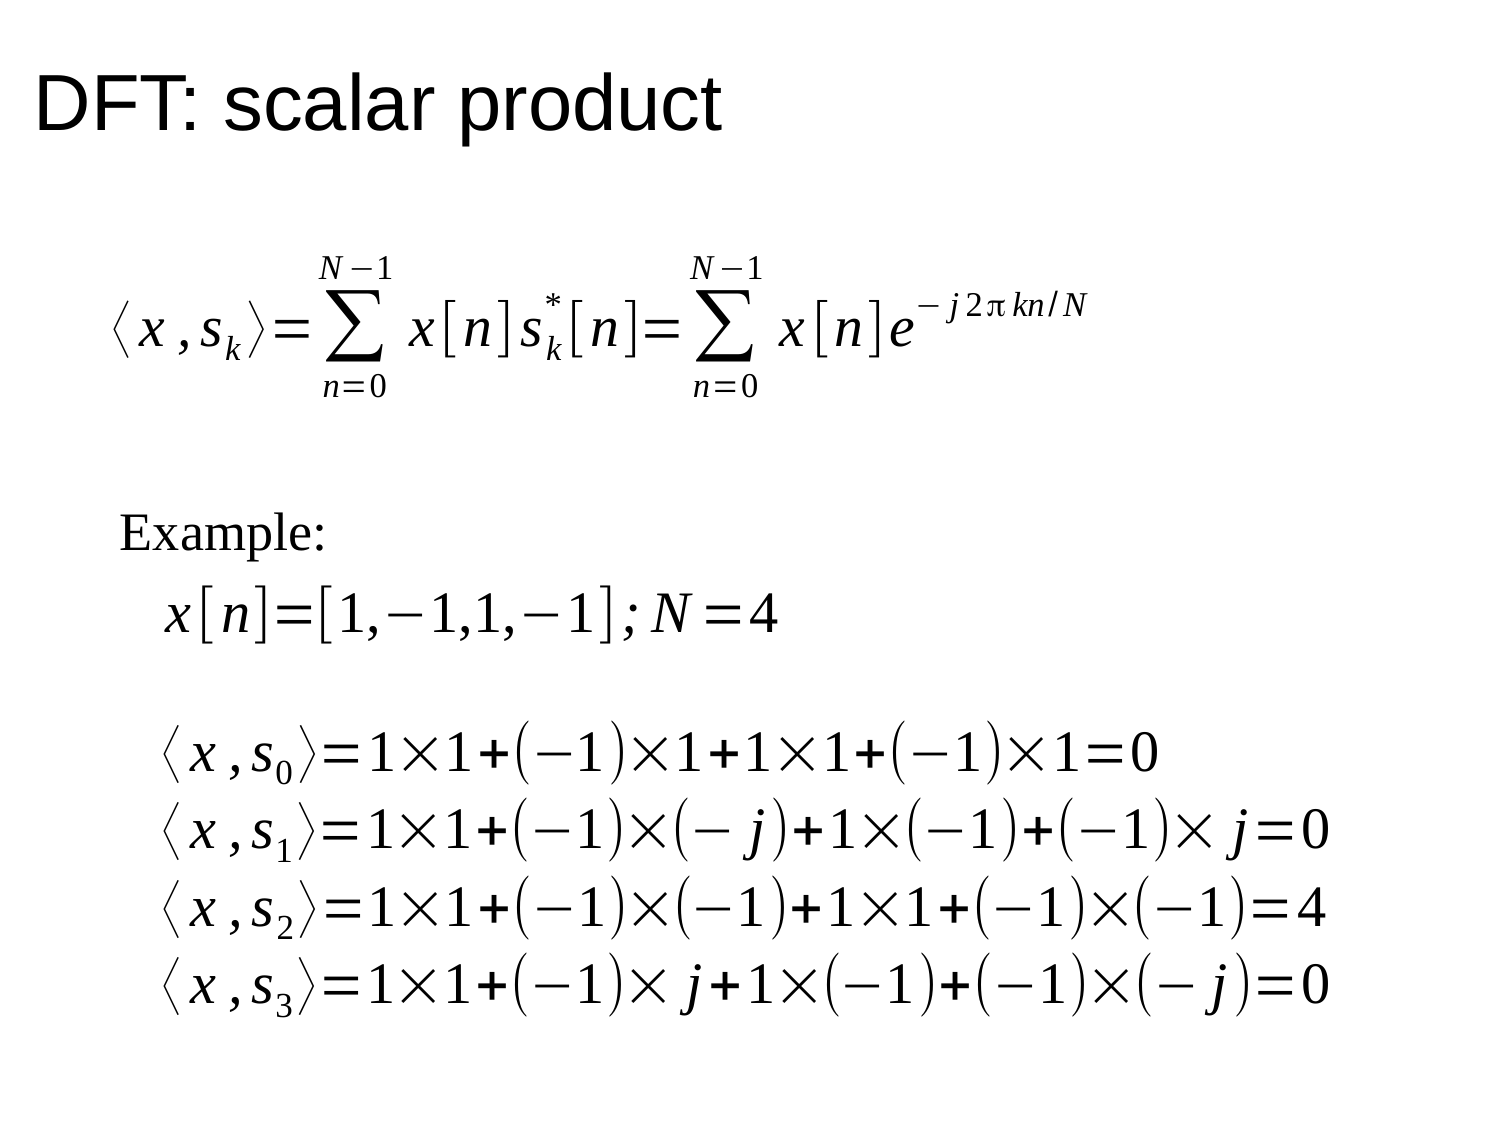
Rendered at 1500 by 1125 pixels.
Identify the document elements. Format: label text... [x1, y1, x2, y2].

title DFT: scalar product [33, 9, 1384, 197]
chart [154, 580, 1337, 1026]
chart [105, 248, 1097, 405]
text_box Example: [105, 495, 391, 571]
